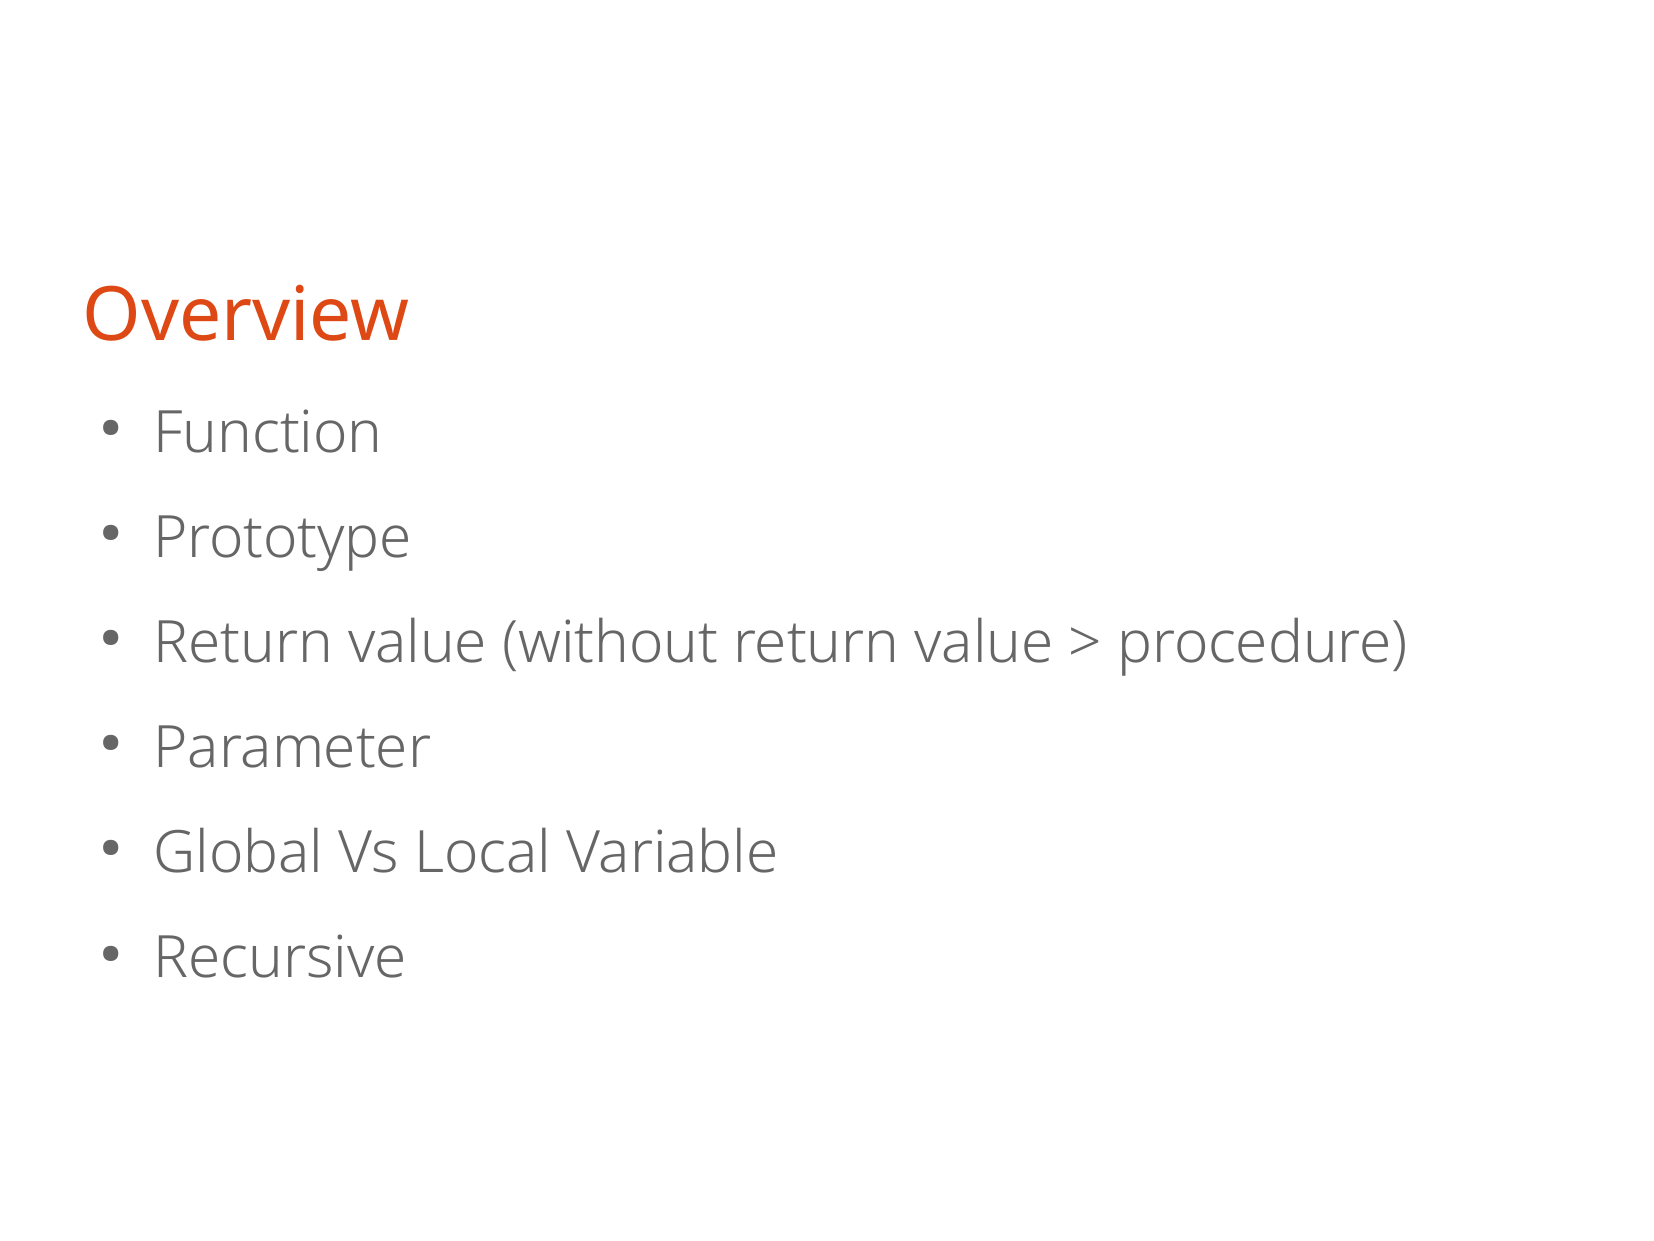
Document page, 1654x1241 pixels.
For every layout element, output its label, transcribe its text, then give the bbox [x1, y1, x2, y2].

title Overview [82, 248, 1571, 375]
list Function Prototype Return value (without return value > procedure) Parameter Global Vs Local Variable Recursive [82, 389, 1571, 1010]
